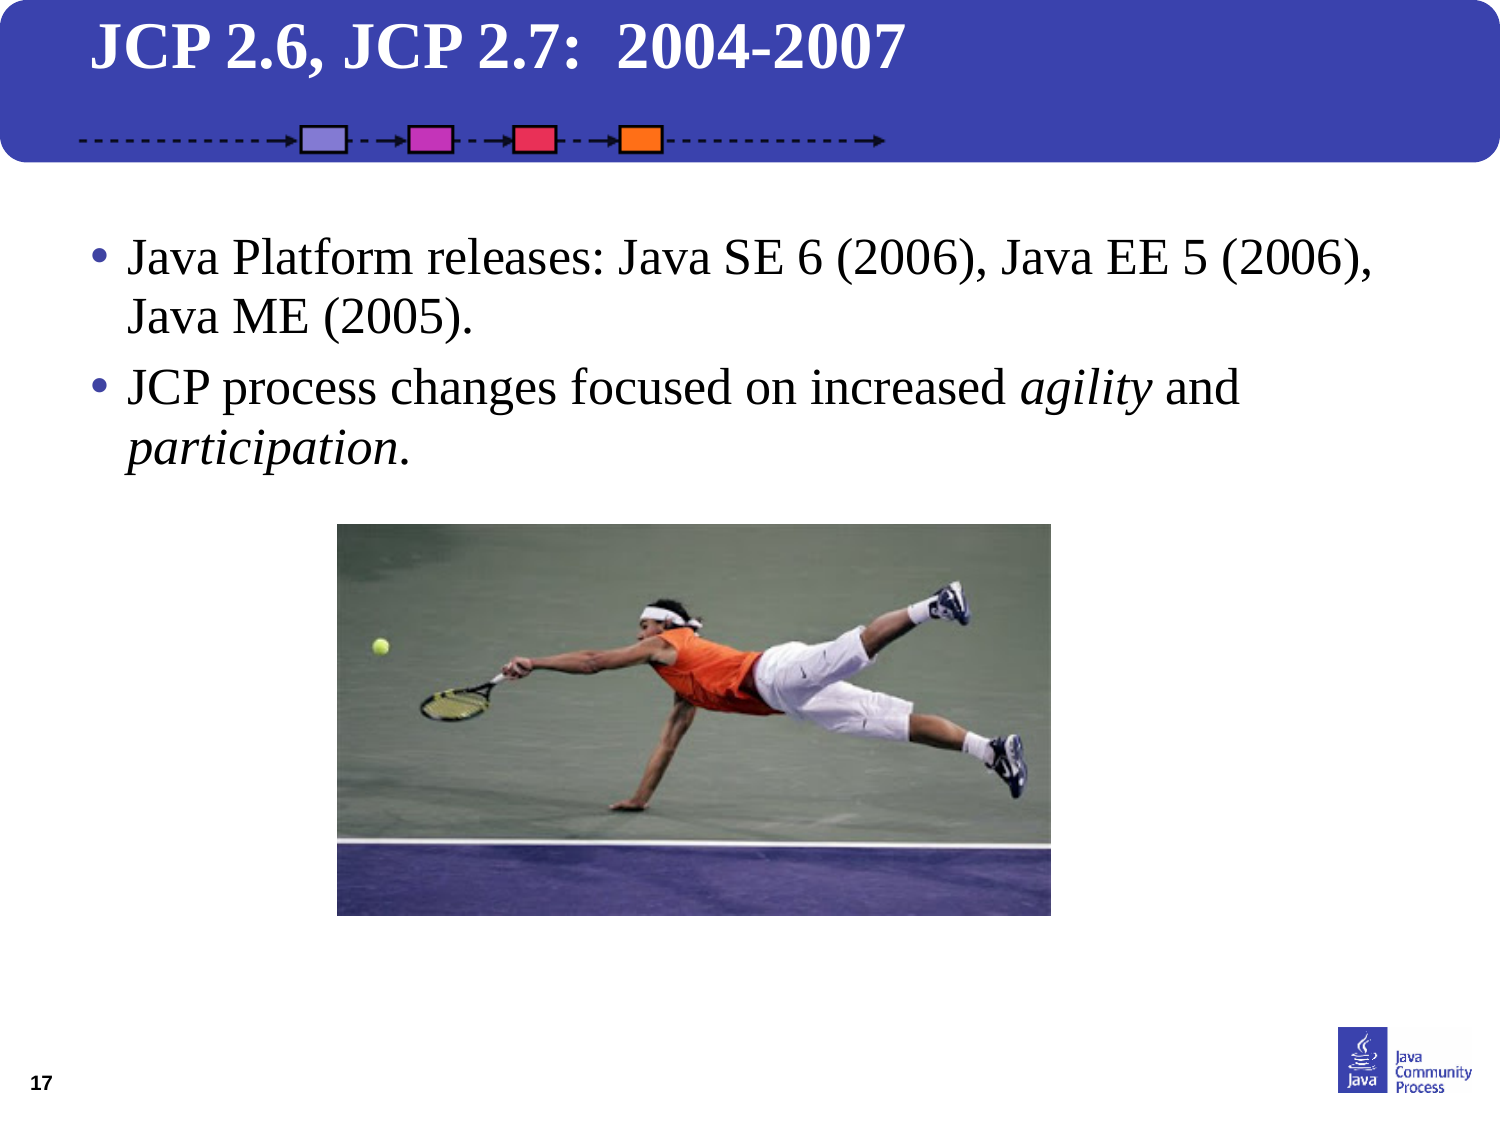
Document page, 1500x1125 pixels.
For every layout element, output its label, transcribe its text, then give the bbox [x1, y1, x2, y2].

list Java Platform releases: Java SE 6 (2006), Java EE 5 (2006), Java ME (2005). JCP process changes focused on increased agility and participation. [75, 219, 1425, 1061]
picture [337, 524, 1051, 916]
picture [70, 125, 897, 156]
picture [1337, 1026, 1472, 1093]
title JCP 2.6, JCP 2.7: 2004-2007 [75, 0, 1391, 143]
